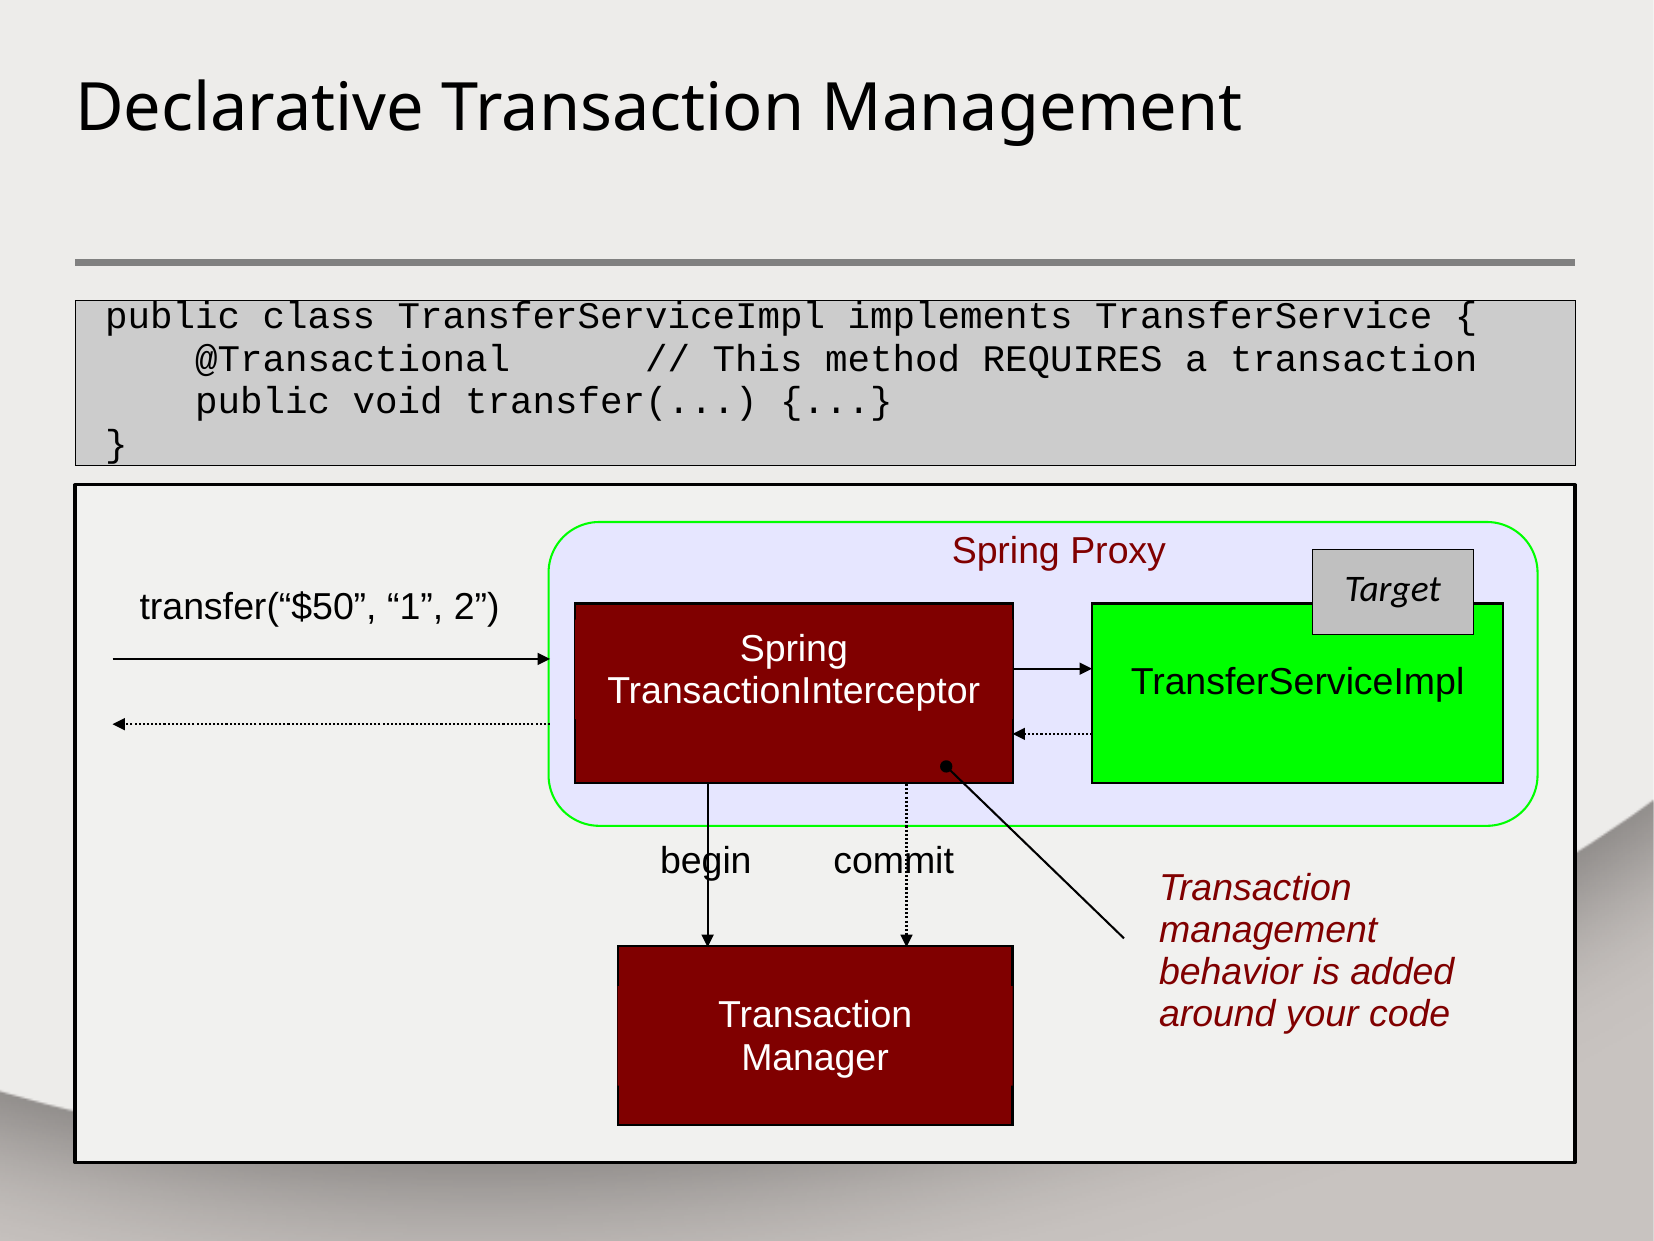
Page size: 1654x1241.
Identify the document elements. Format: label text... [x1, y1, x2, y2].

text_box [75, 484, 1576, 1163]
text_box Spring TransactionInterceptor [575, 619, 1013, 720]
text_box commit [818, 831, 969, 890]
picture [0, 0, 1654, 1241]
text_box Transaction management behavior is added around your code [1144, 858, 1491, 1042]
text_box begin [645, 831, 767, 890]
text_box Spring Proxy [800, 521, 1318, 580]
text_box Transaction Manager [617, 986, 1013, 1086]
text_box Target [1312, 549, 1474, 635]
text_box TransferServiceImpl [1092, 652, 1504, 710]
text_box transfer(“$50”, “1”, 2”) [124, 577, 515, 635]
text_box public class TransferServiceImpl implements TransferService { @Transactional // This method REQUIRES a transaction public void transfer(...) {...} } [75, 300, 1576, 466]
title Declarative Transaction Management [75, 75, 1576, 226]
